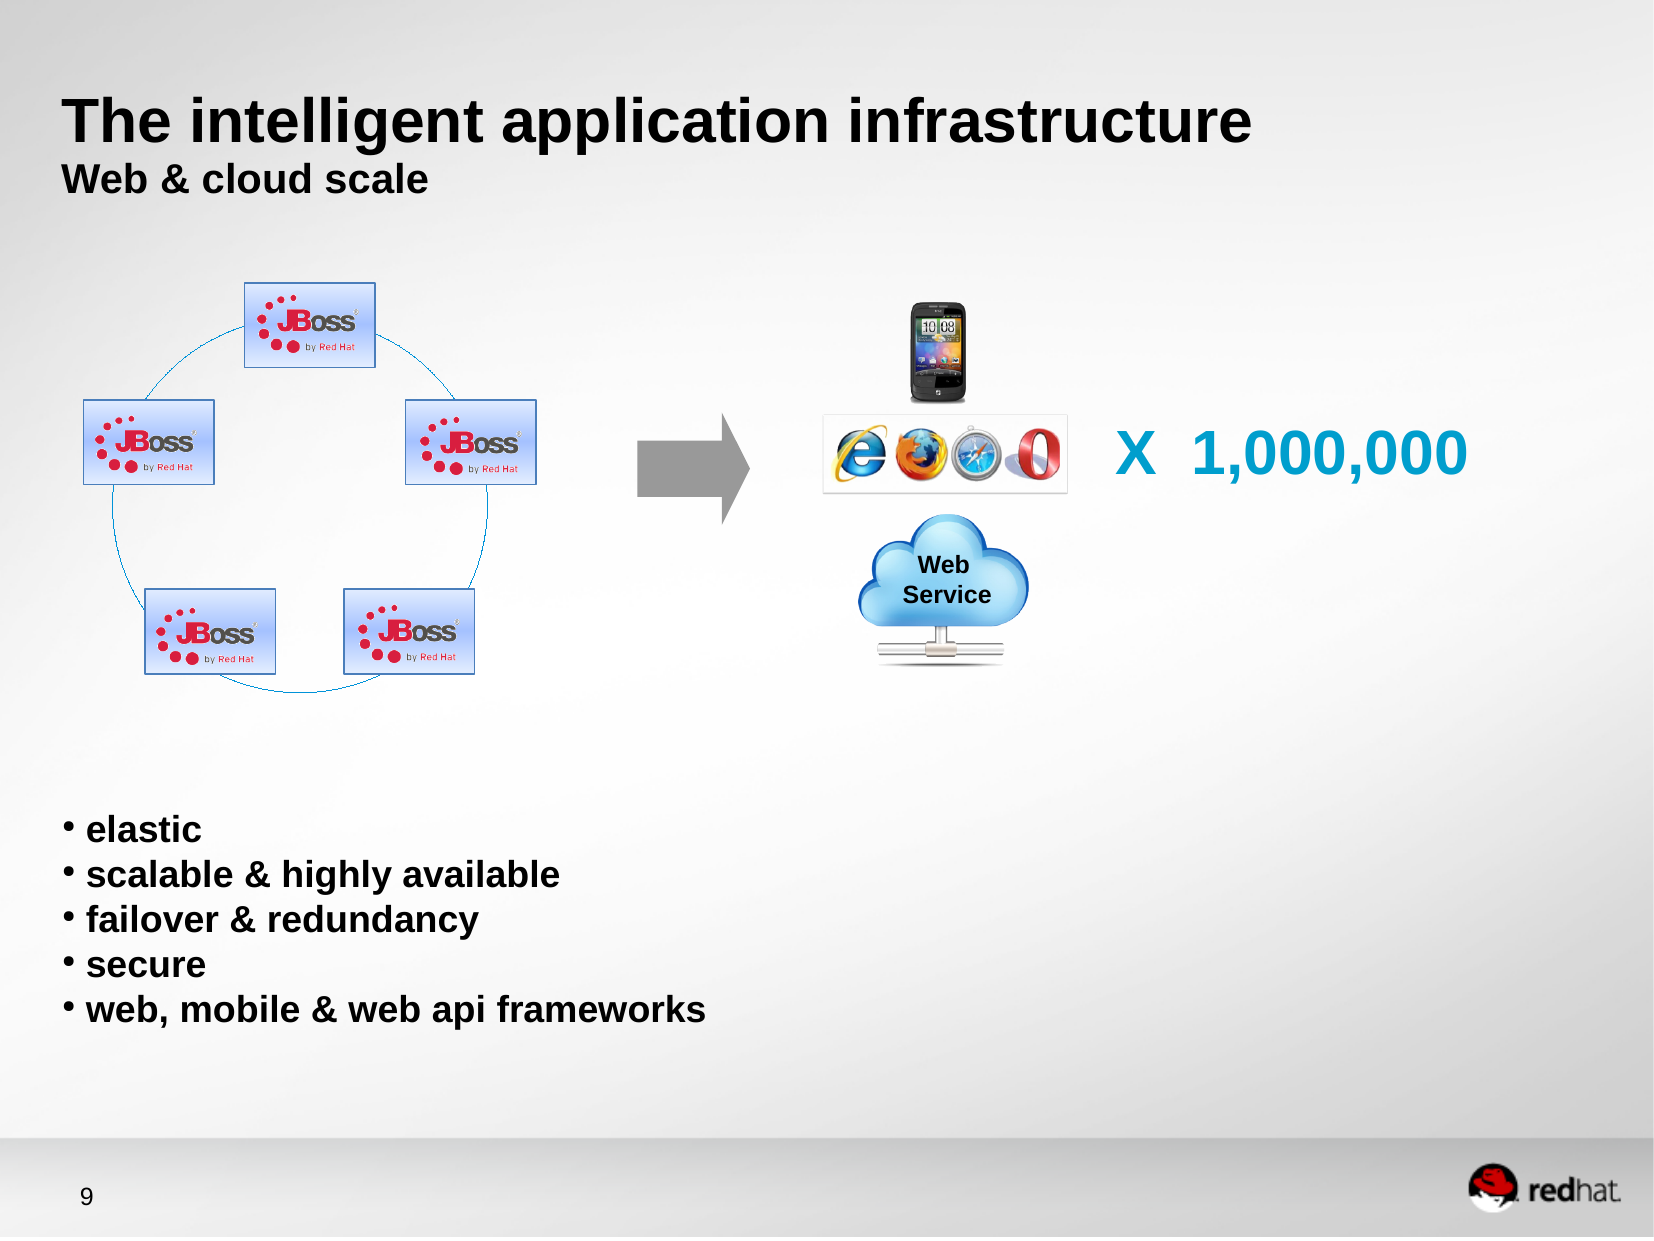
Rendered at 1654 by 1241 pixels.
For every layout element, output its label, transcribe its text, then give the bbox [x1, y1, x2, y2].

text_box X 1,000,000 [1100, 405, 1654, 520]
text_box elastic scalable & highly available failover & redundancy secure web, mobile & web api frameworks [62, 801, 1538, 899]
text_box [405, 399, 536, 485]
picture [0, 0, 1654, 1237]
text_box Web Service [858, 540, 1037, 586]
text_box The intelligent application infrastructure Web & cloud scale [61, 95, 1577, 192]
text_box [637, 412, 751, 526]
text_box [244, 282, 375, 368]
text_box [83, 399, 214, 485]
text_box [344, 589, 475, 674]
text_box <number> [65, 1172, 452, 1239]
text_box [144, 589, 276, 674]
